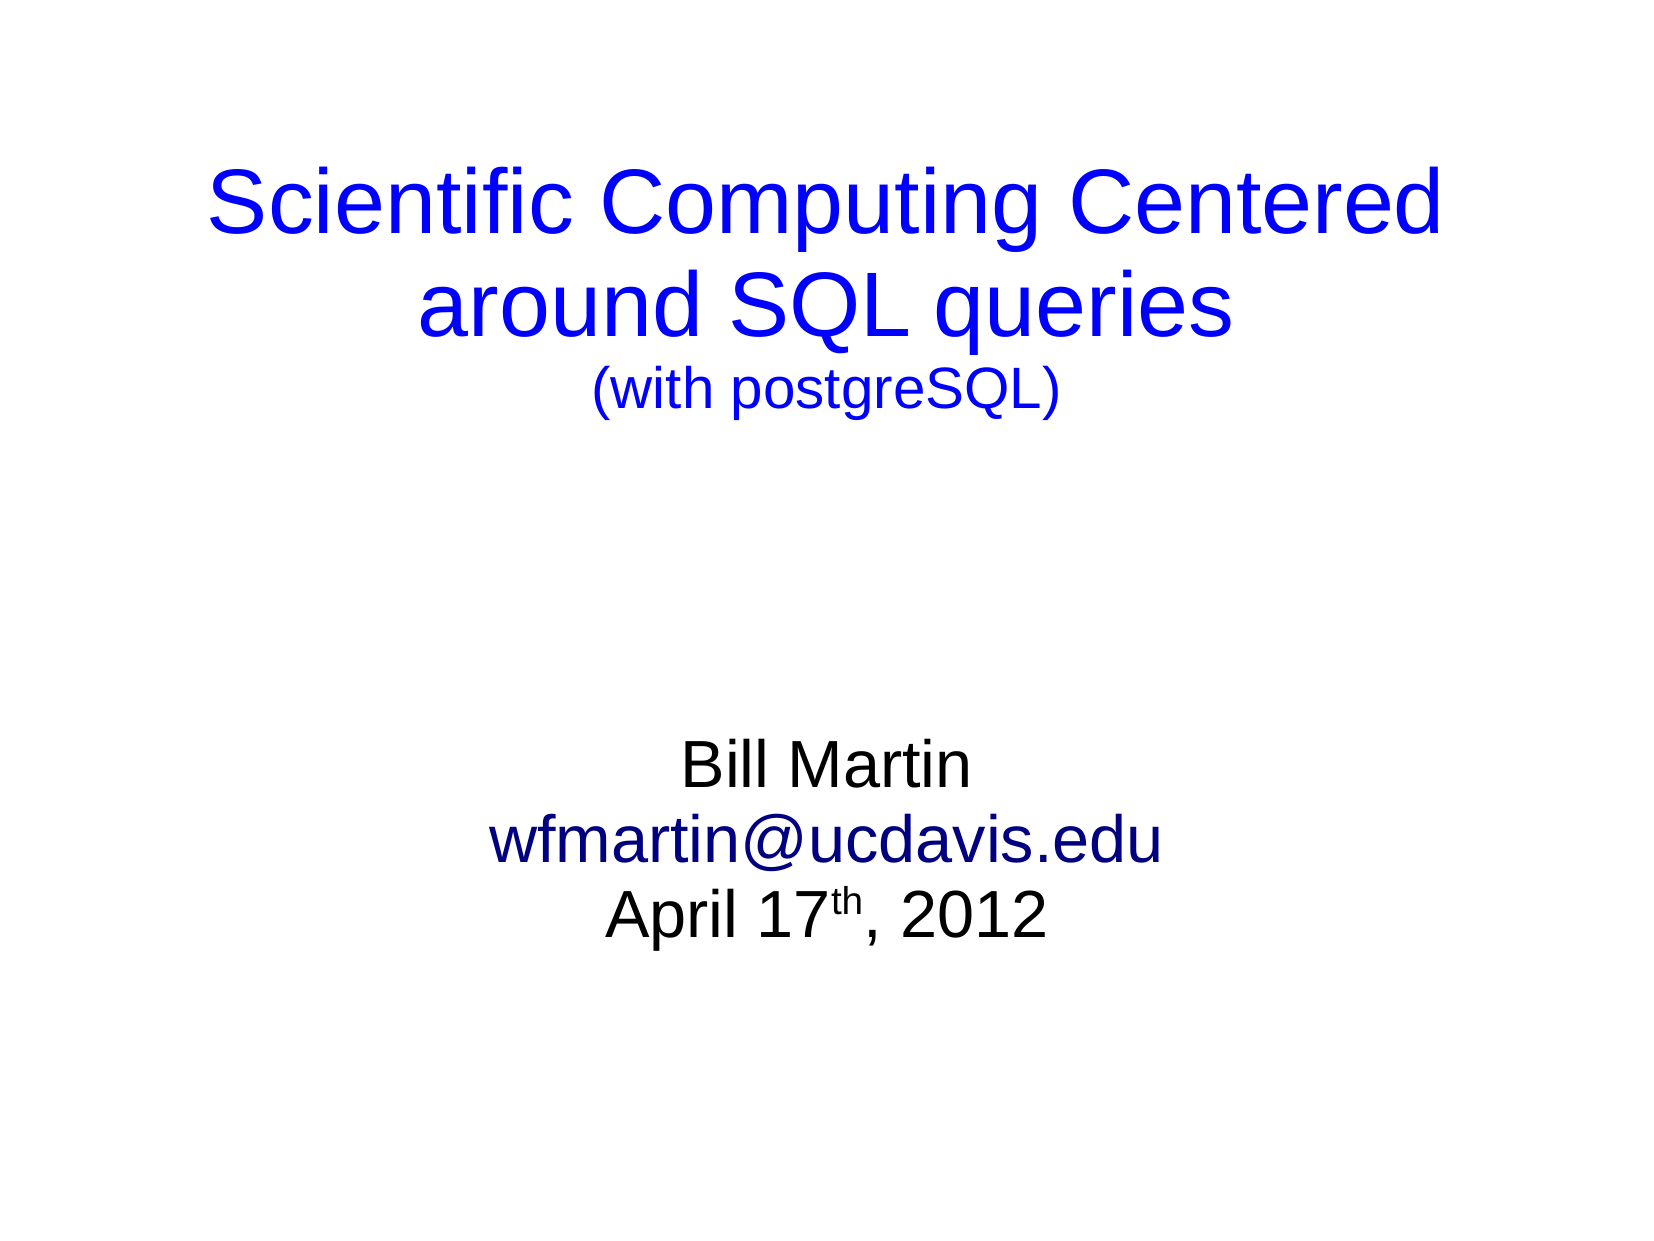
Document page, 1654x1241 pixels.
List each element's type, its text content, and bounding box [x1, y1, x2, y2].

title Scientific Computing Centered around SQL queries (with postgreSQL) [82, 150, 1571, 421]
subtitle Bill Martin wfmartin@ucdavis.edu April 17th, 2012 [82, 570, 1571, 1109]
